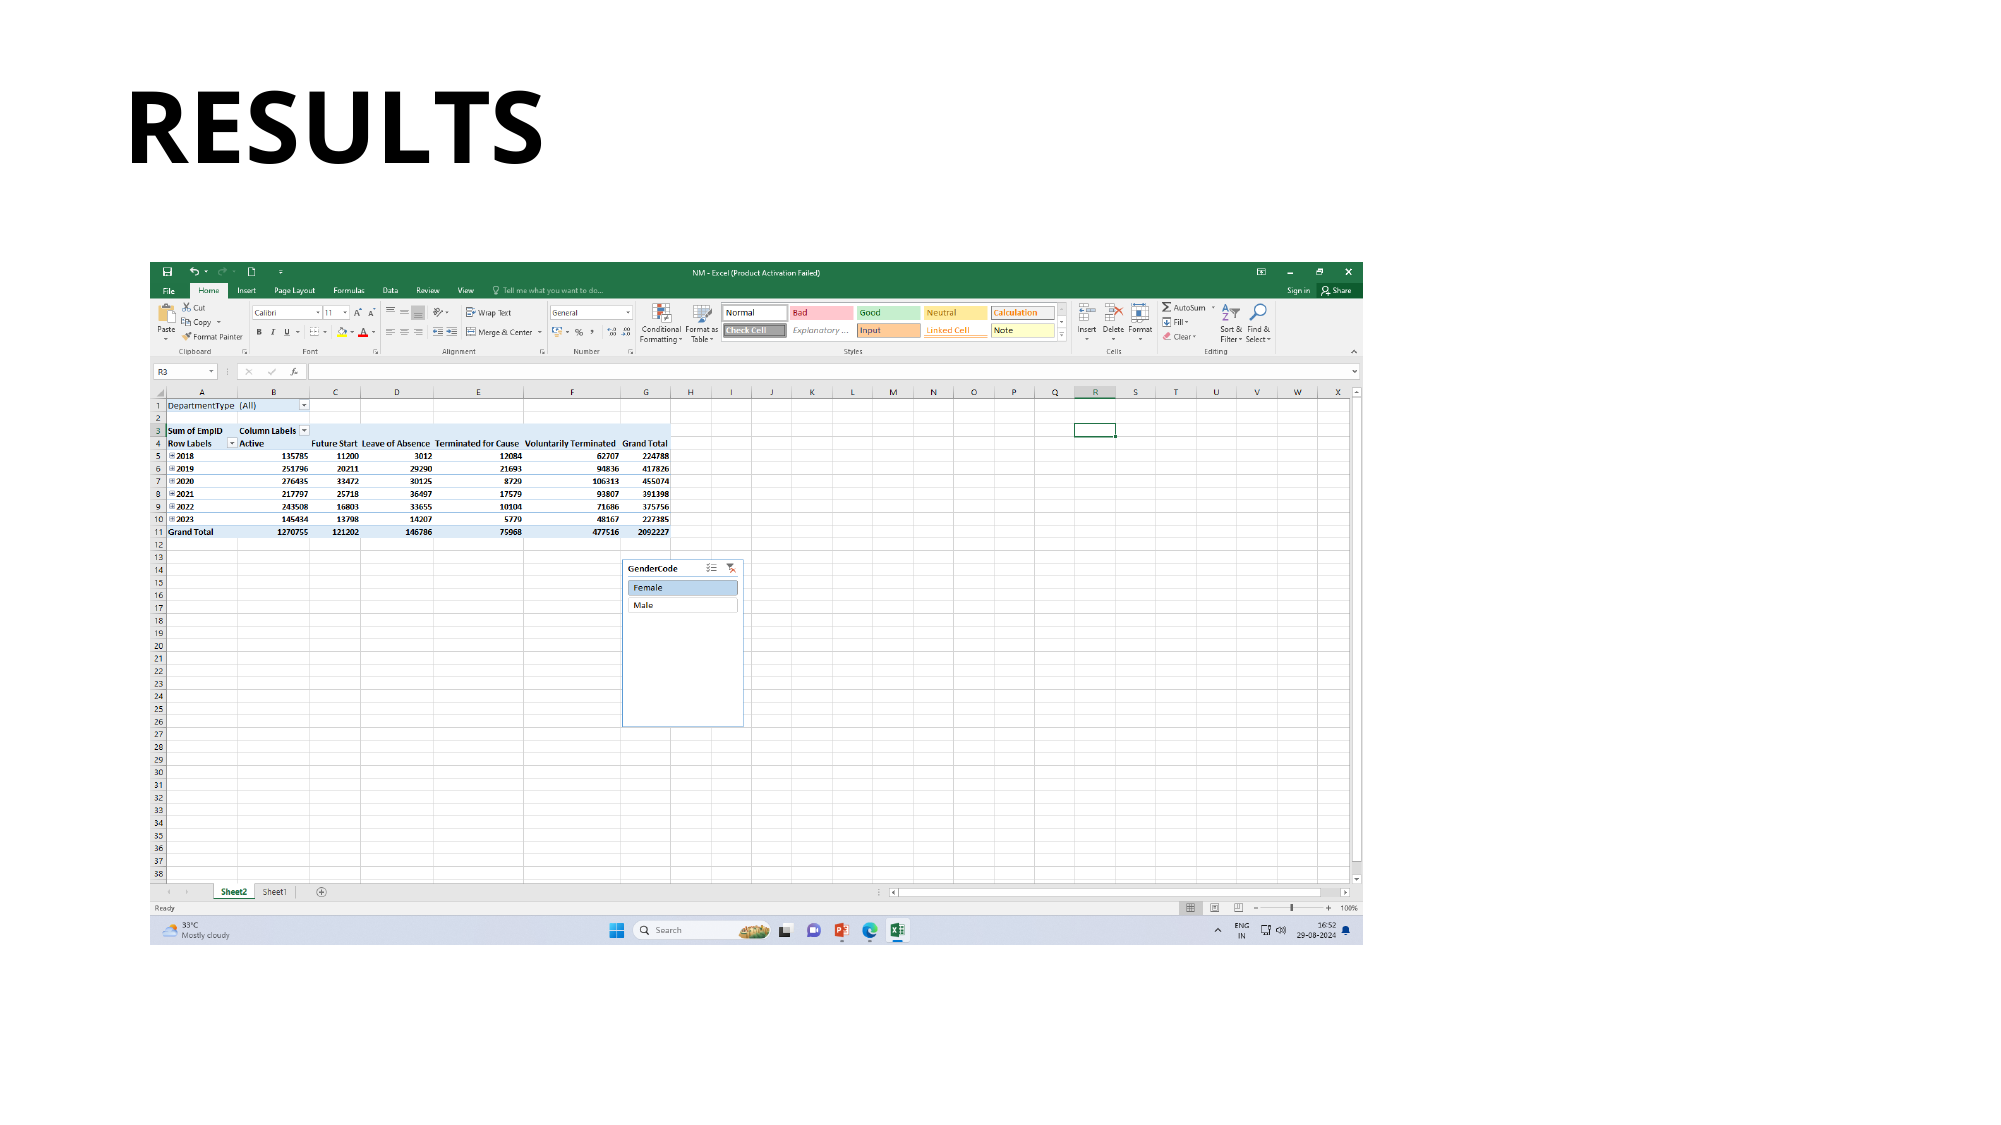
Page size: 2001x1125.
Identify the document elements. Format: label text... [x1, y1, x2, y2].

title RESULTS [123, 63, 1877, 188]
picture [150, 262, 1363, 945]
